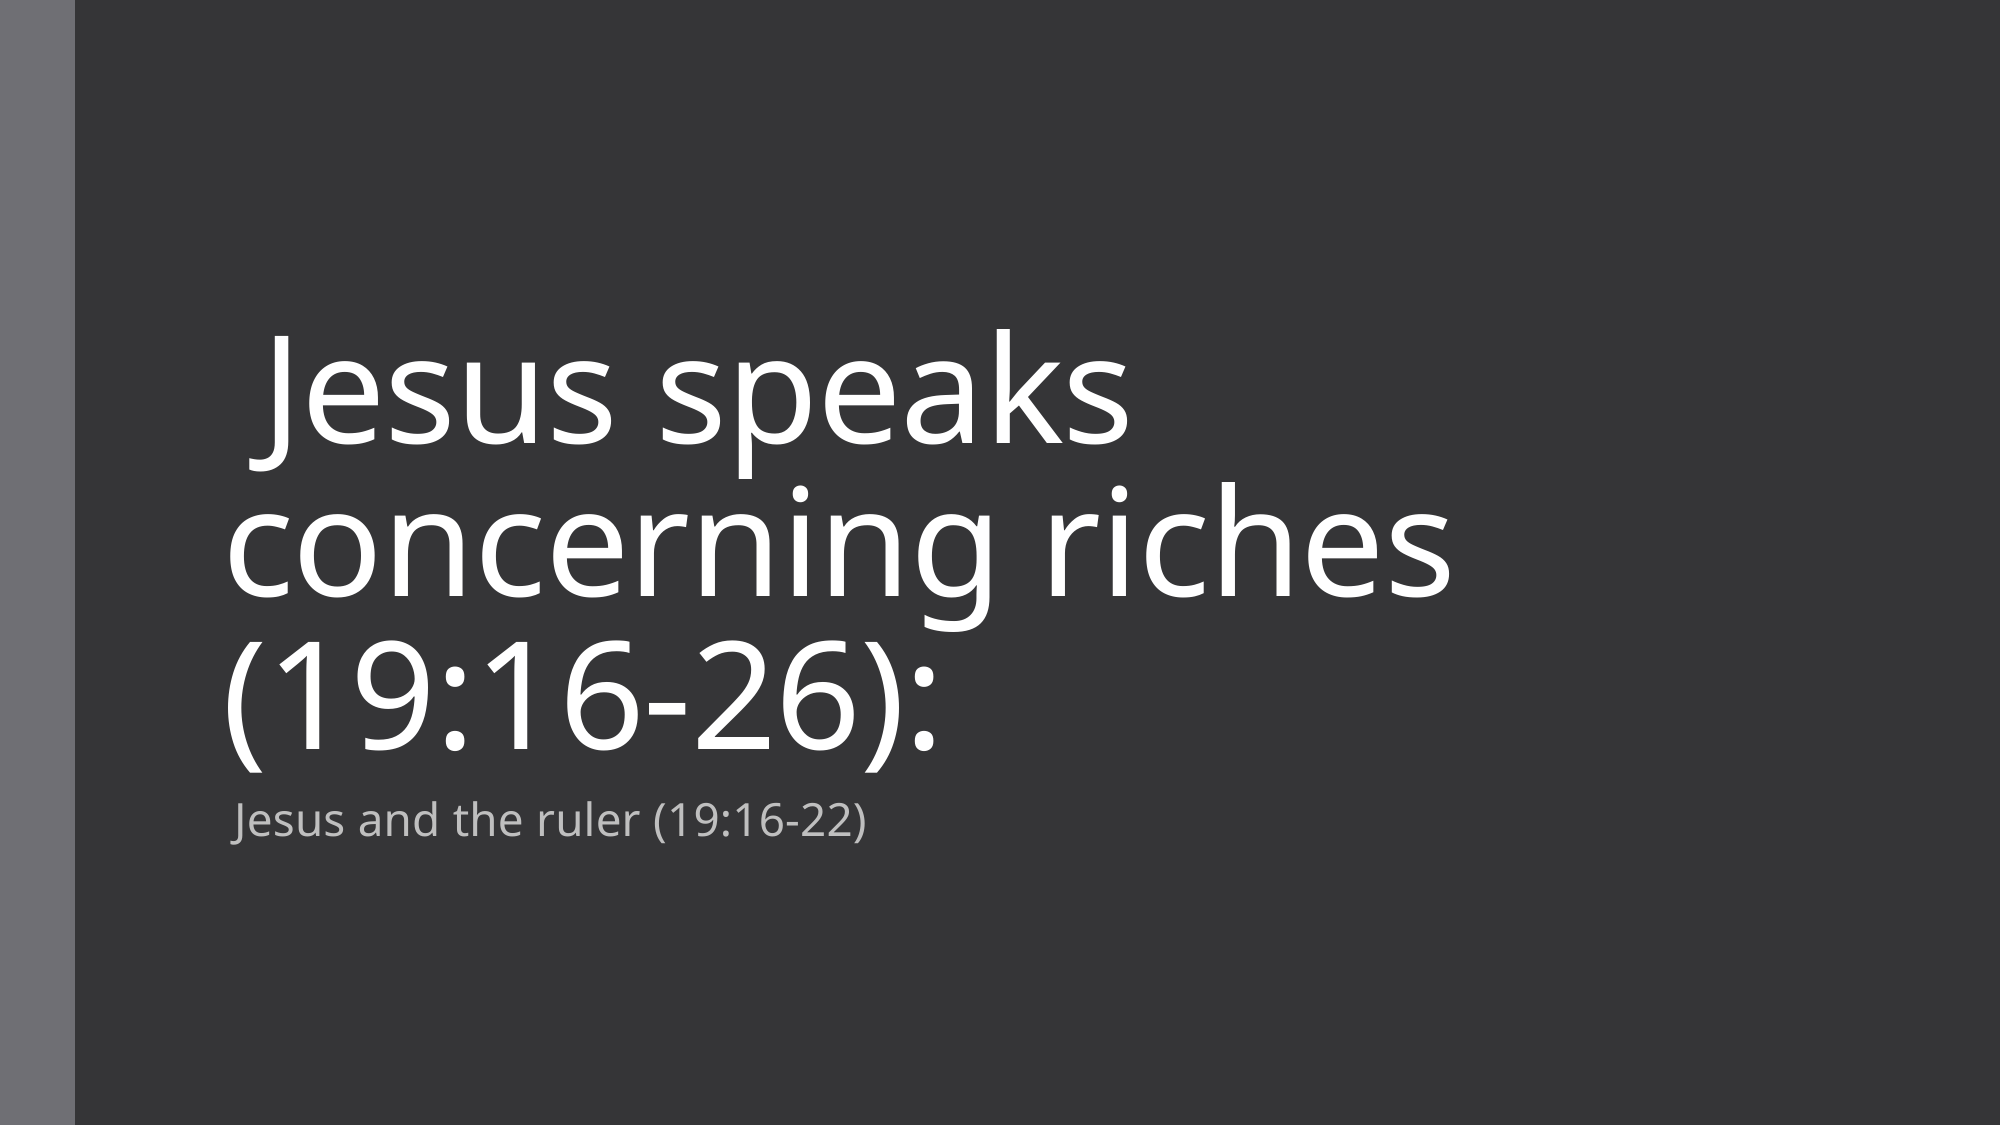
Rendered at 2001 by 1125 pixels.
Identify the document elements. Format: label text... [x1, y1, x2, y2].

title Jesus speaks concerning riches (19:16-26): [206, 124, 1752, 787]
subtitle Jesus and the ruler (19:16-22) [206, 787, 1752, 1066]
